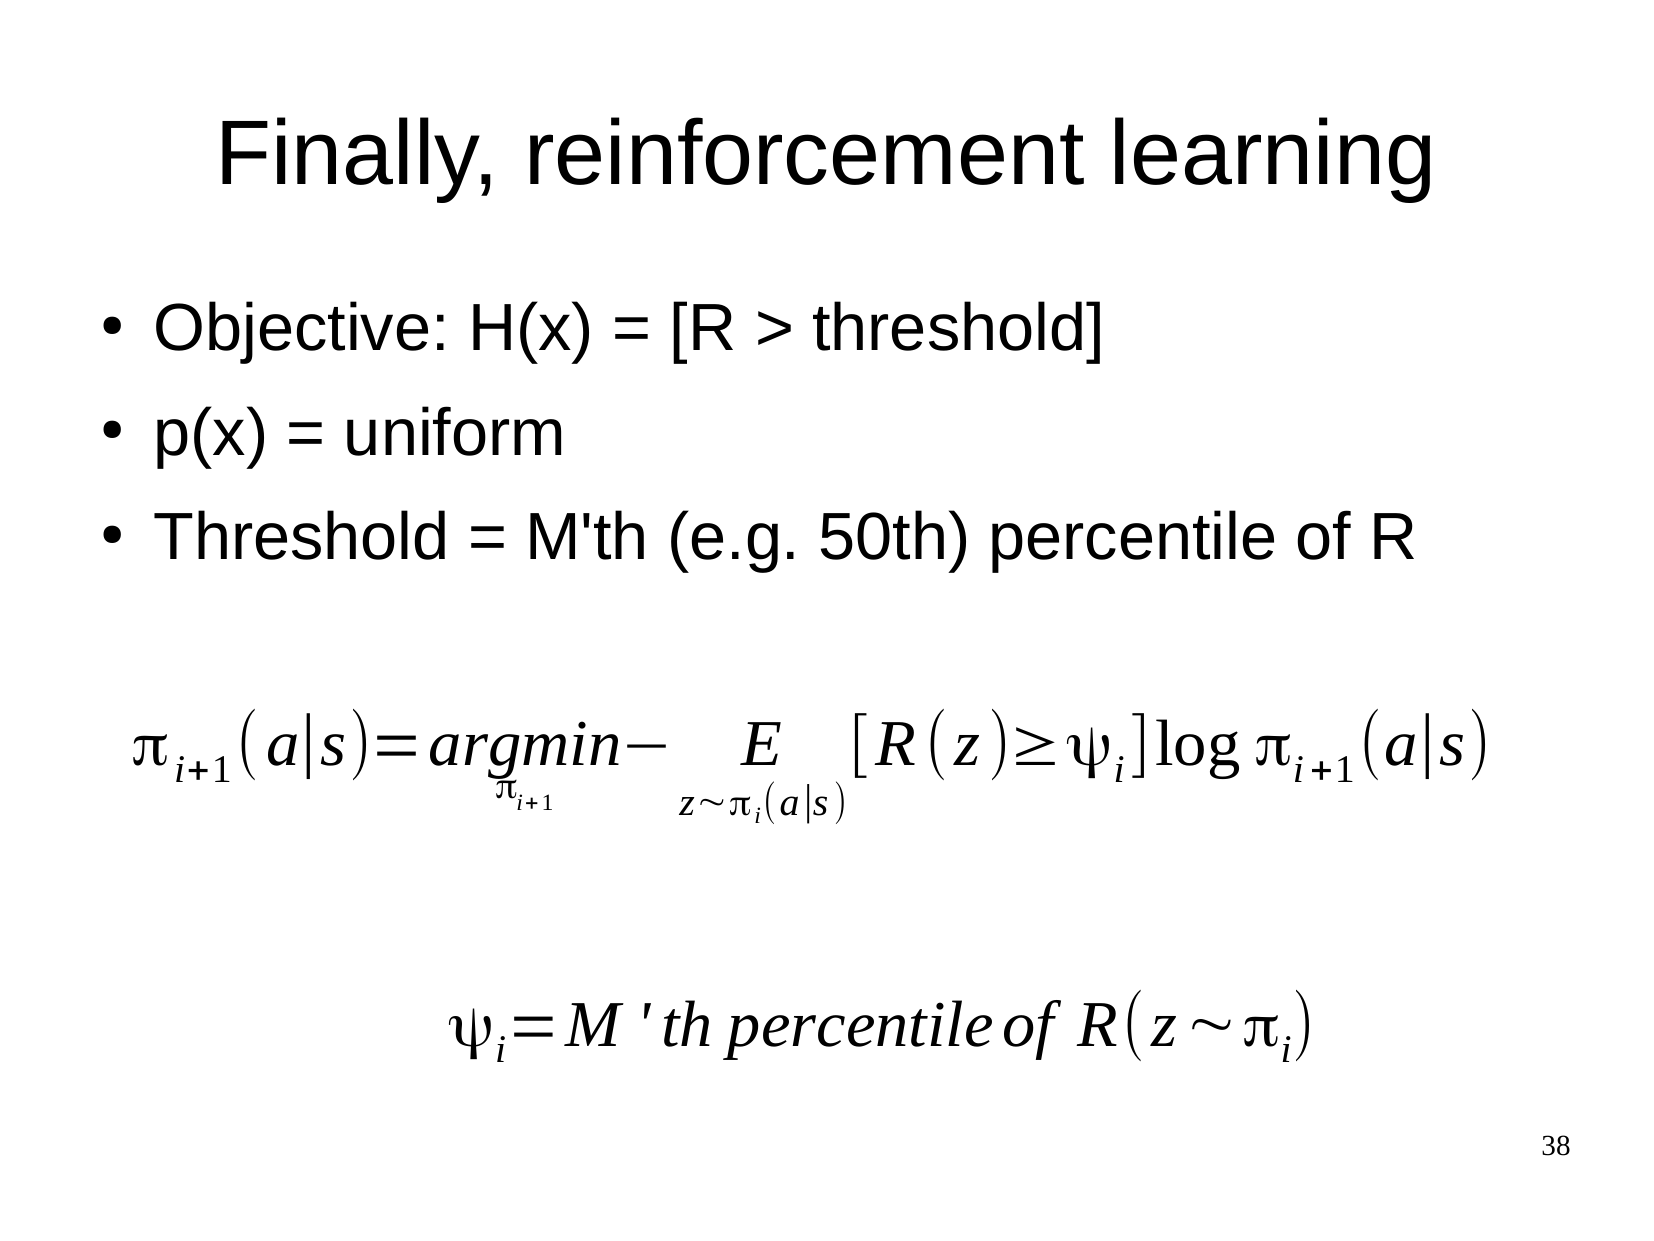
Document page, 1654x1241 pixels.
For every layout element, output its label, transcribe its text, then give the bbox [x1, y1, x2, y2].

chart [428, 984, 1333, 1070]
chart [115, 704, 1508, 831]
title Finally, reinforcement learning [82, 49, 1571, 257]
list Objective: H(x) = [R > threshold] p(x) = uniform Threshold = M'th (e.g. 50th) percentile of R [82, 290, 1571, 1241]
